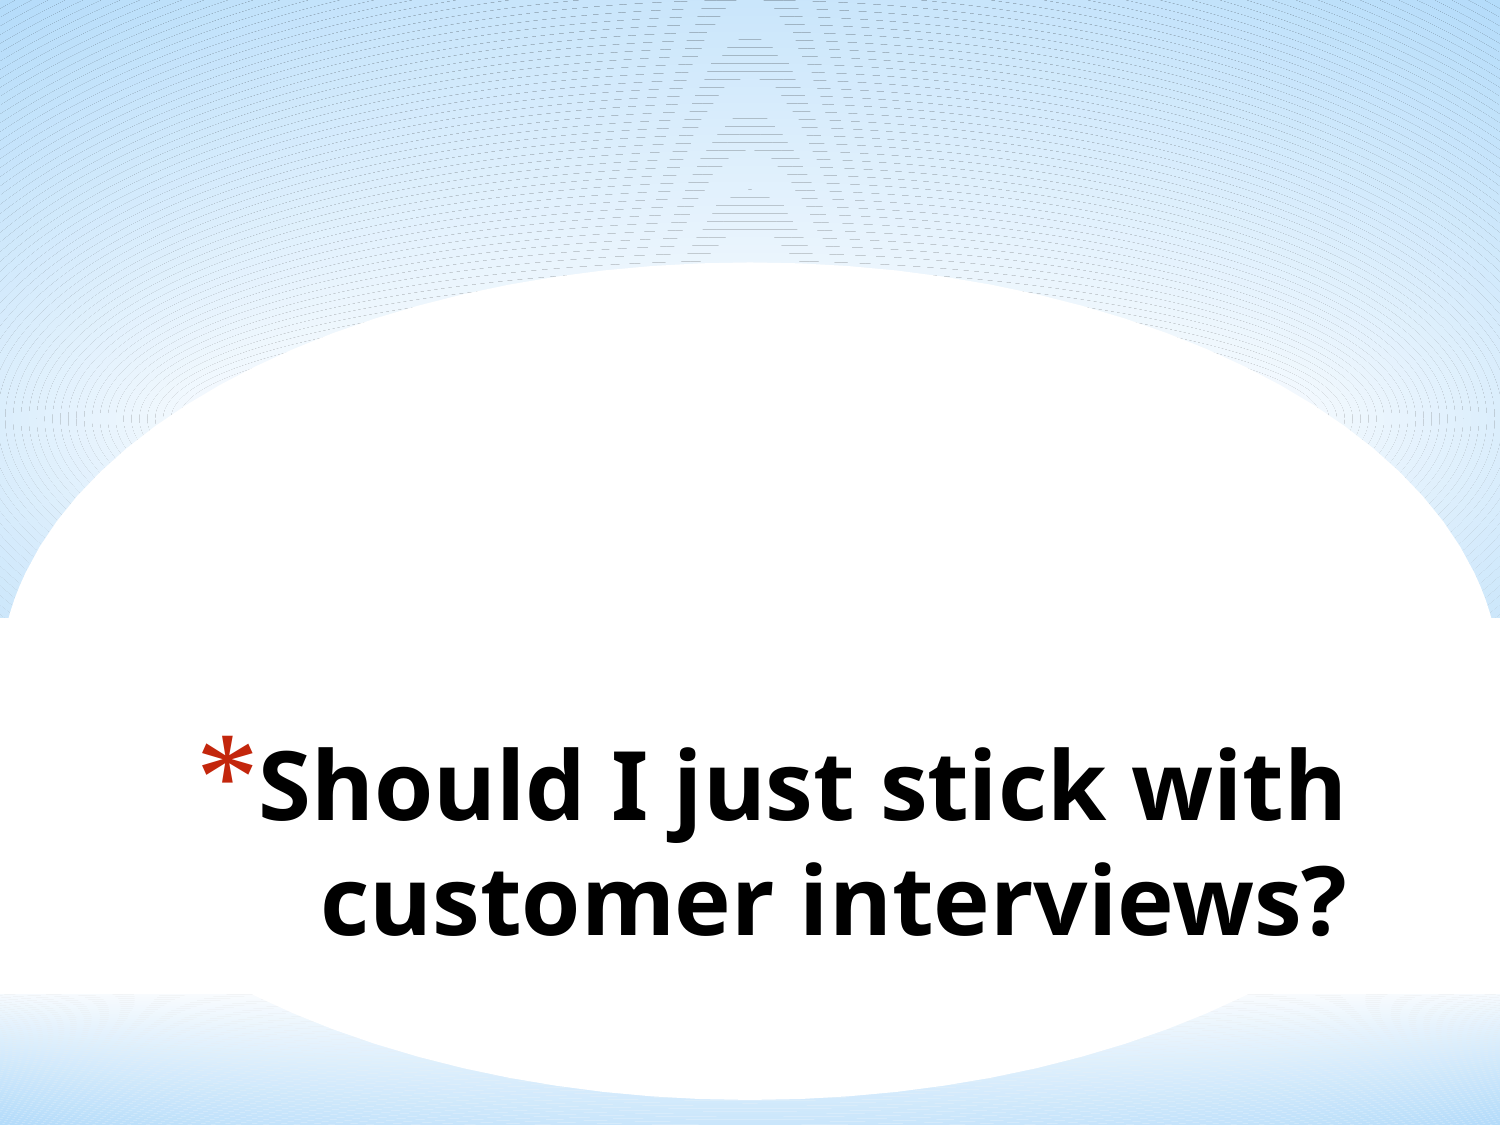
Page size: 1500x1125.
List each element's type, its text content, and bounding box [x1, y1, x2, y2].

title Should I just stick with customer interviews? [31, 717, 1363, 905]
